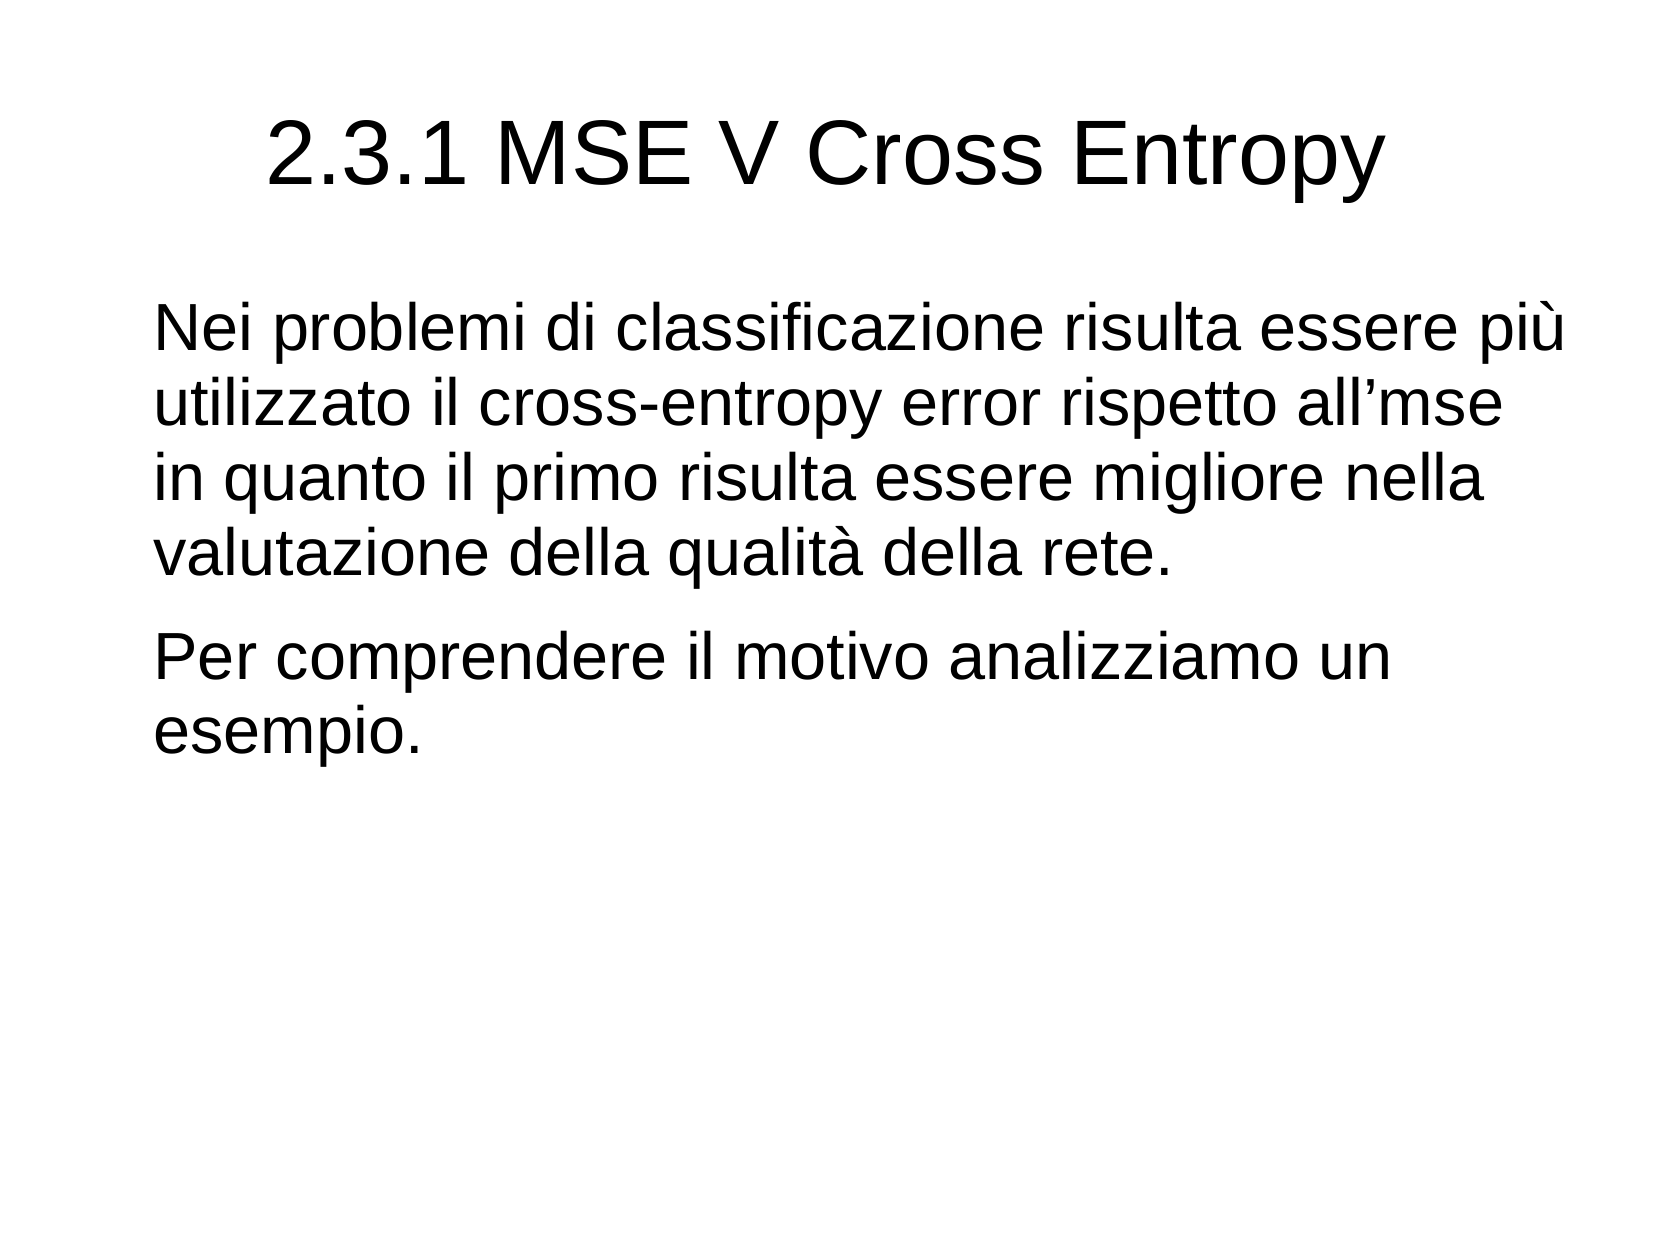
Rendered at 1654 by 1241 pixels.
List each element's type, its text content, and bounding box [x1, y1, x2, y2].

title 2.3.1 MSE V Cross Entropy [82, 49, 1571, 257]
list Nei problemi di classificazione risulta essere più utilizzato il cross-entropy error rispetto all’mse in quanto il primo risulta essere migliore nella valutazione della qualità della rete. Per comprendere il motivo analizziamo un esempio. [82, 290, 1571, 1010]
